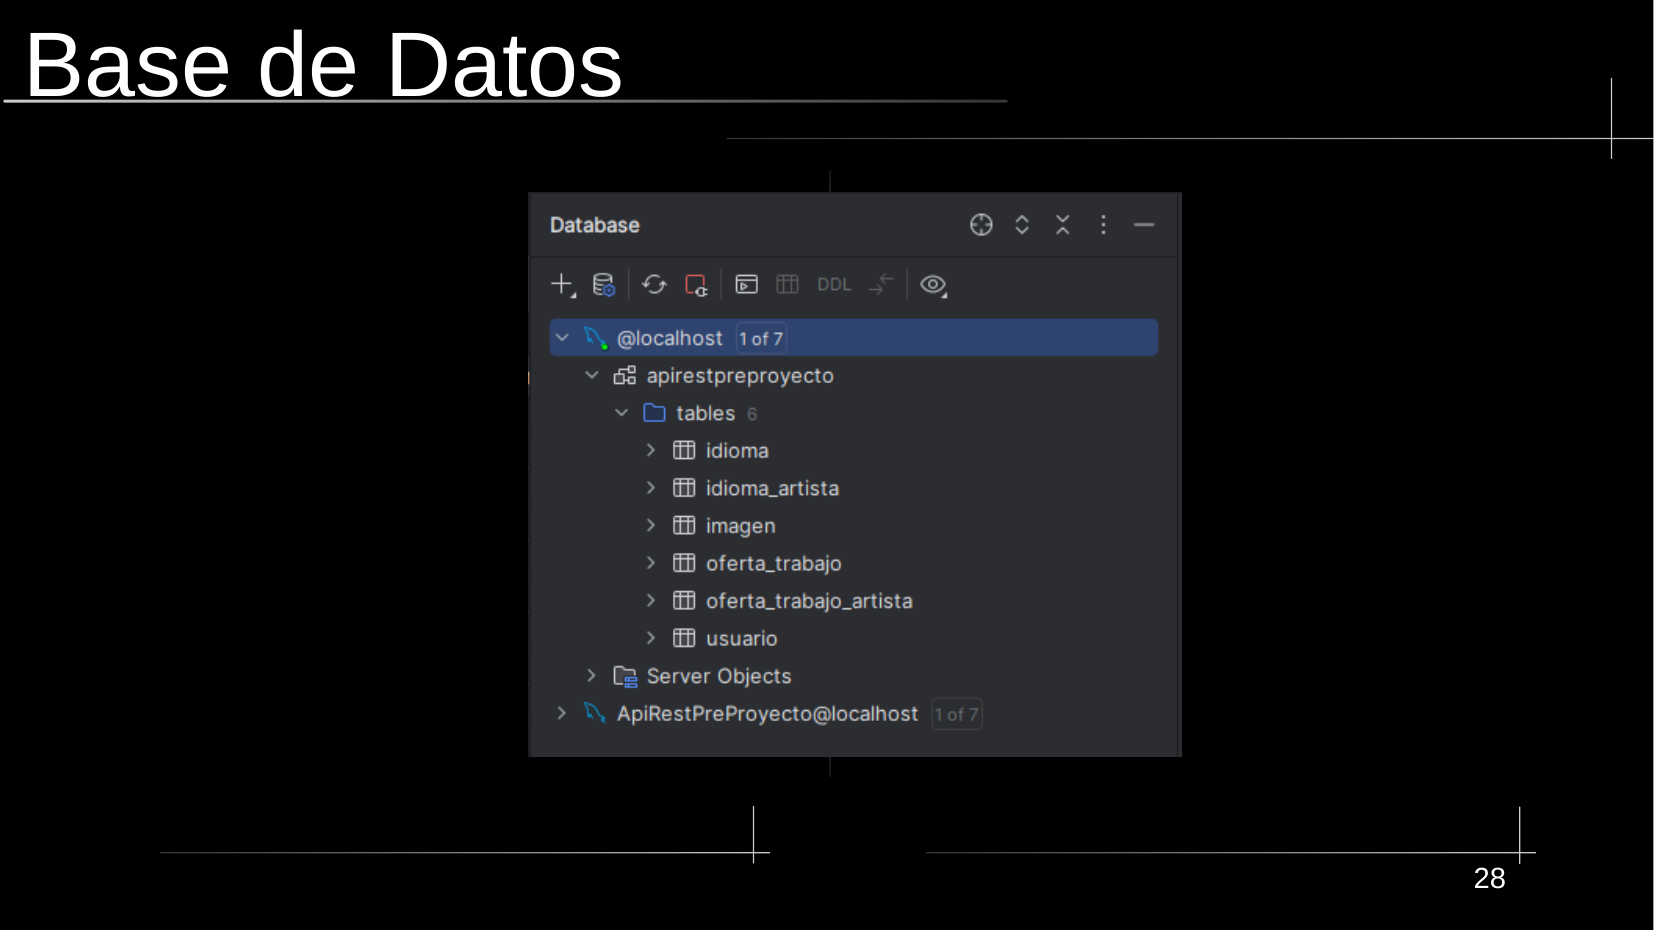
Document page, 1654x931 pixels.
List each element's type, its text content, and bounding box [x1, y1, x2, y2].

title Base de Datos [23, 11, 1589, 119]
picture [528, 192, 1182, 758]
